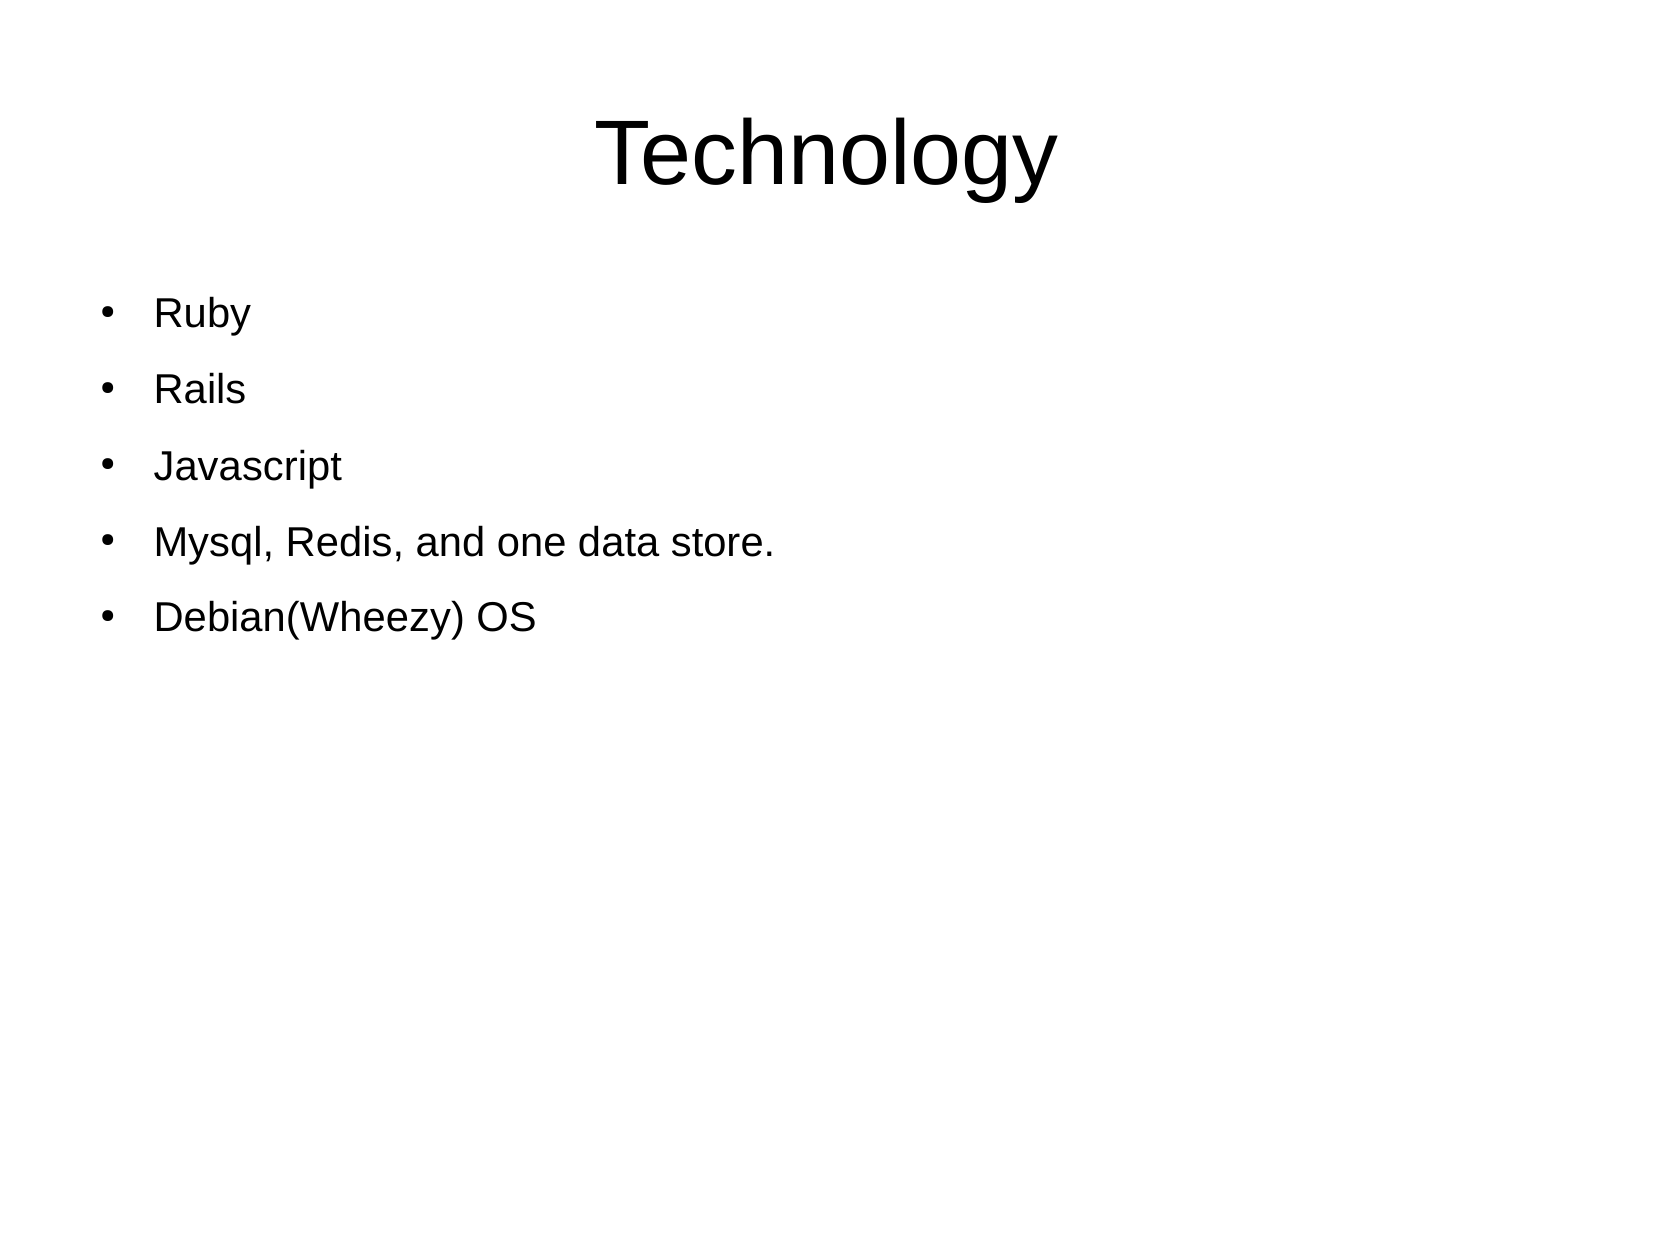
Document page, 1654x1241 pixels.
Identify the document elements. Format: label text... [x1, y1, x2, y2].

title Technology [82, 49, 1571, 257]
list Ruby Rails Javascript Mysql, Redis, and one data store. Debian(Wheezy) OS [82, 290, 1571, 1010]
